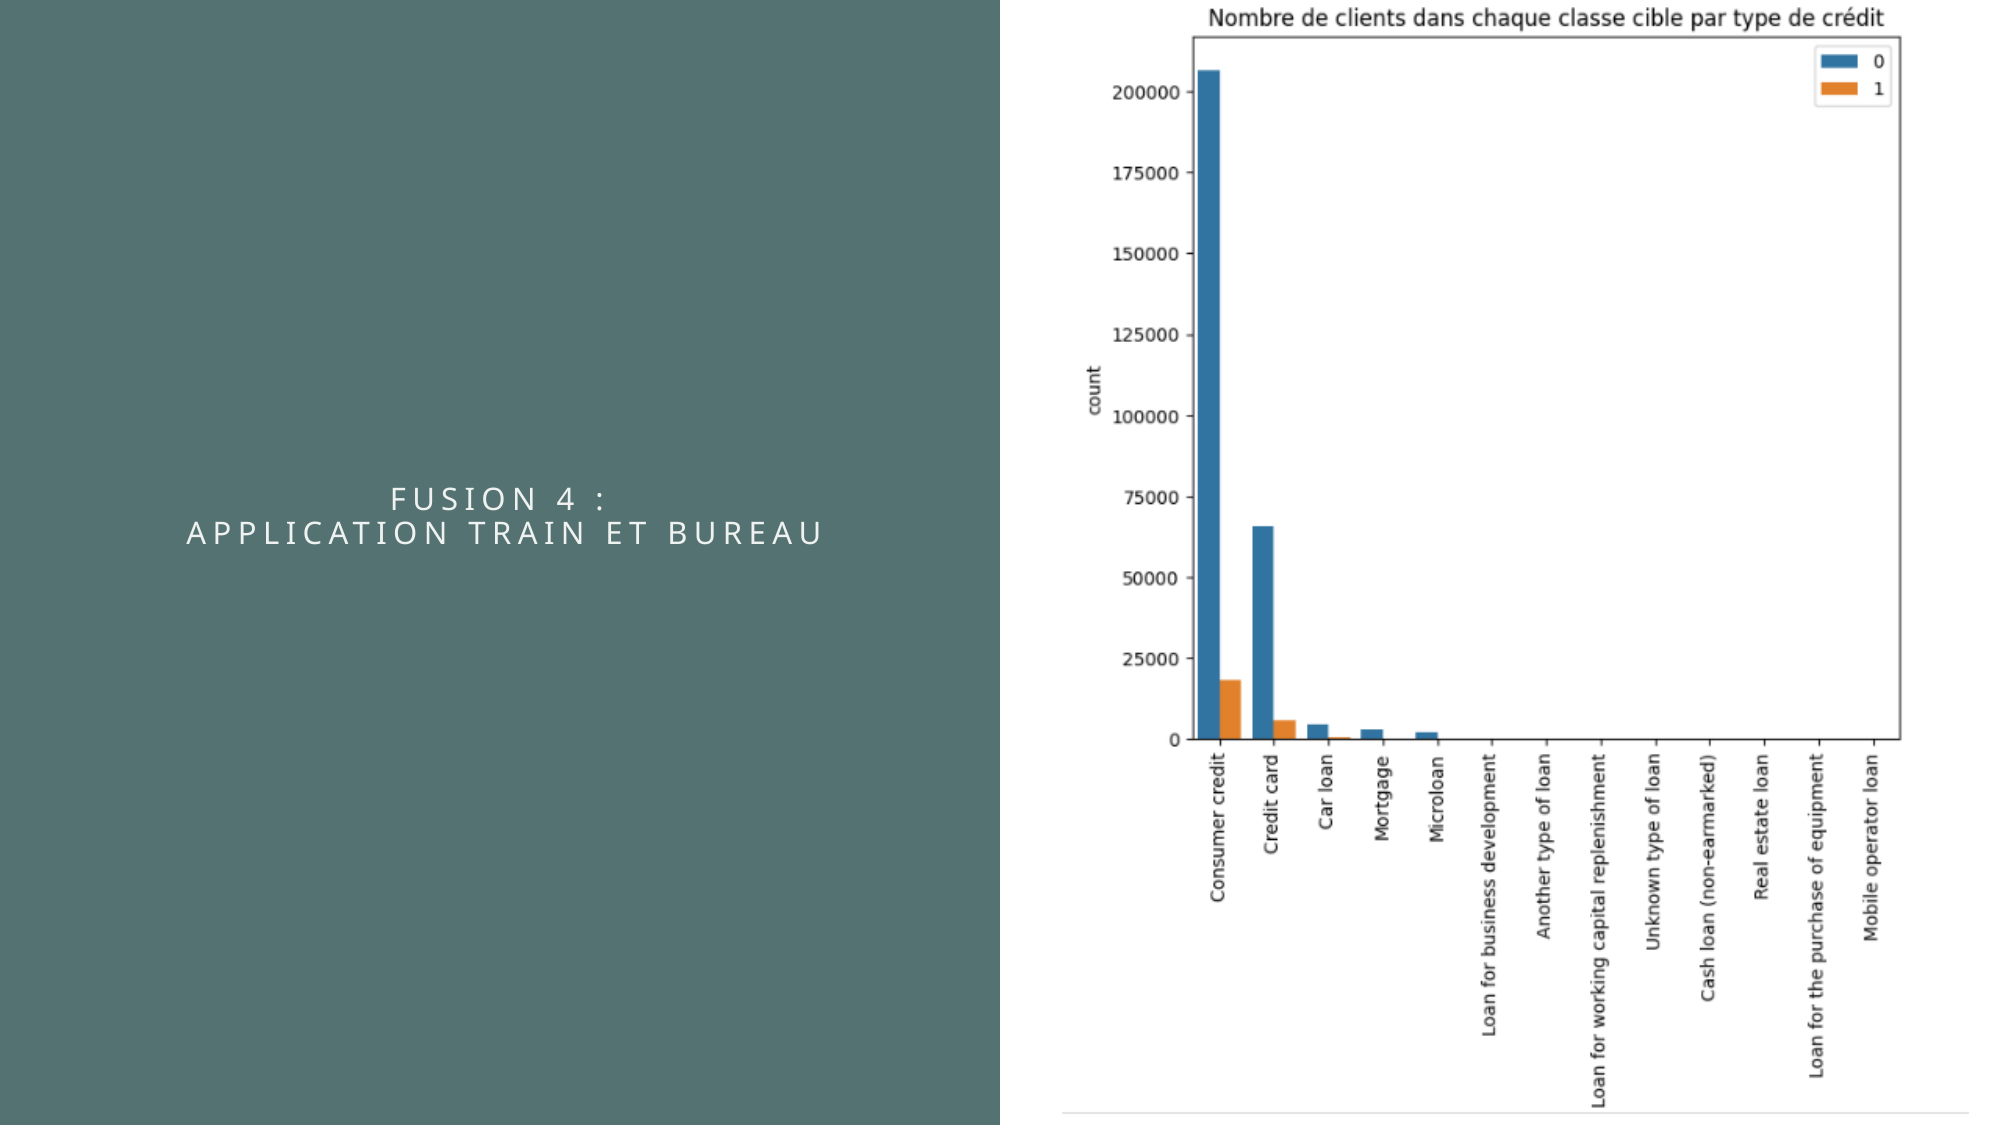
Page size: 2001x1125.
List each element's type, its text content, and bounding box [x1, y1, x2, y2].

picture [1062, 6, 1969, 1125]
text_box [0, 0, 2000, 1125]
title Fusion 4 : Application train et Bureau [89, 375, 911, 671]
